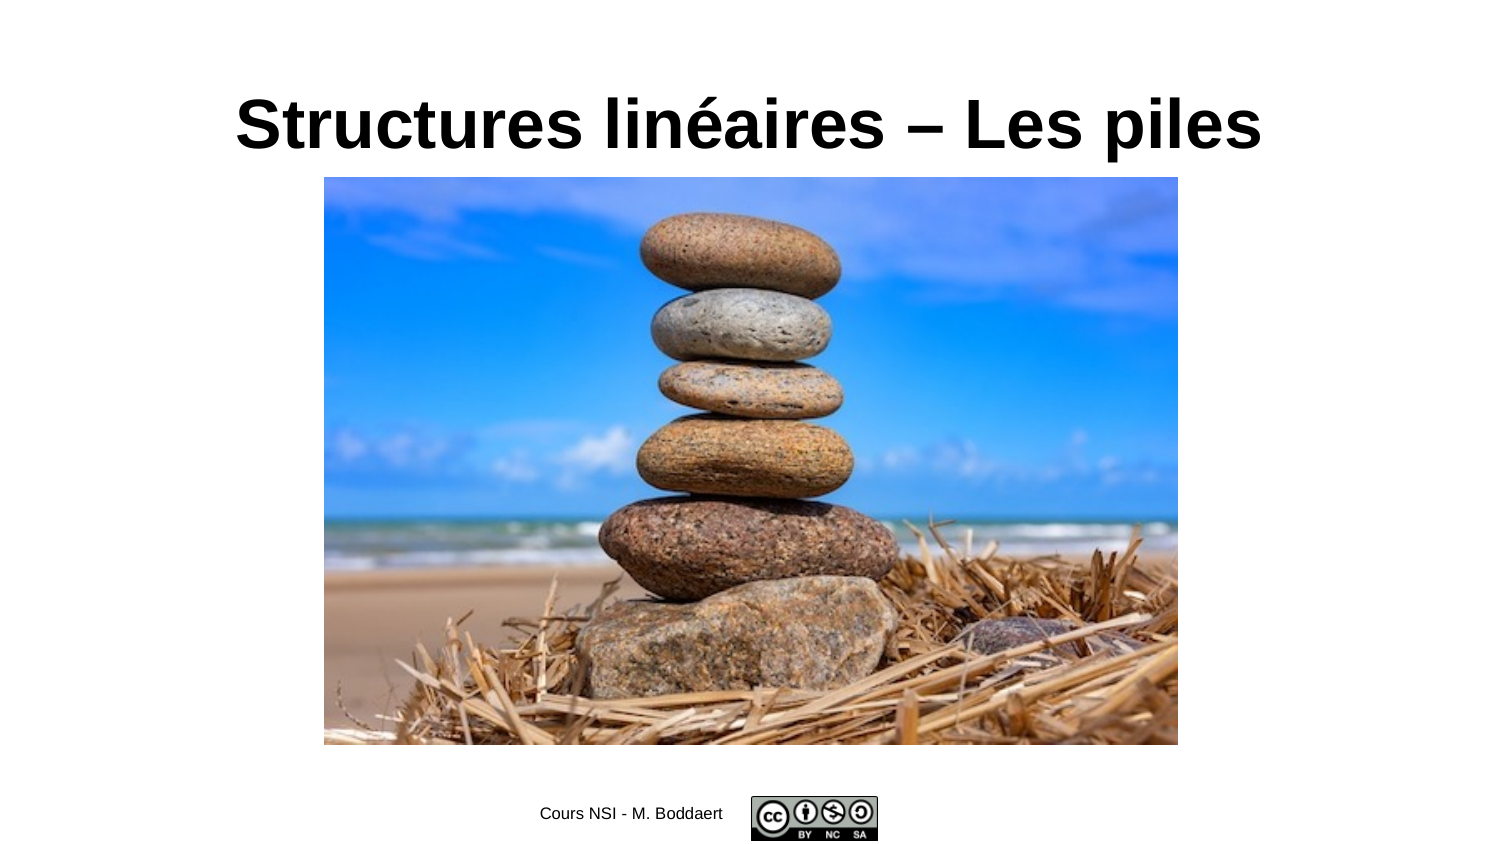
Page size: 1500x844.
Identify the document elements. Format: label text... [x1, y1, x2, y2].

picture [324, 177, 1178, 745]
title Structures linéaires – Les piles [51, 63, 1449, 178]
picture [751, 796, 878, 841]
